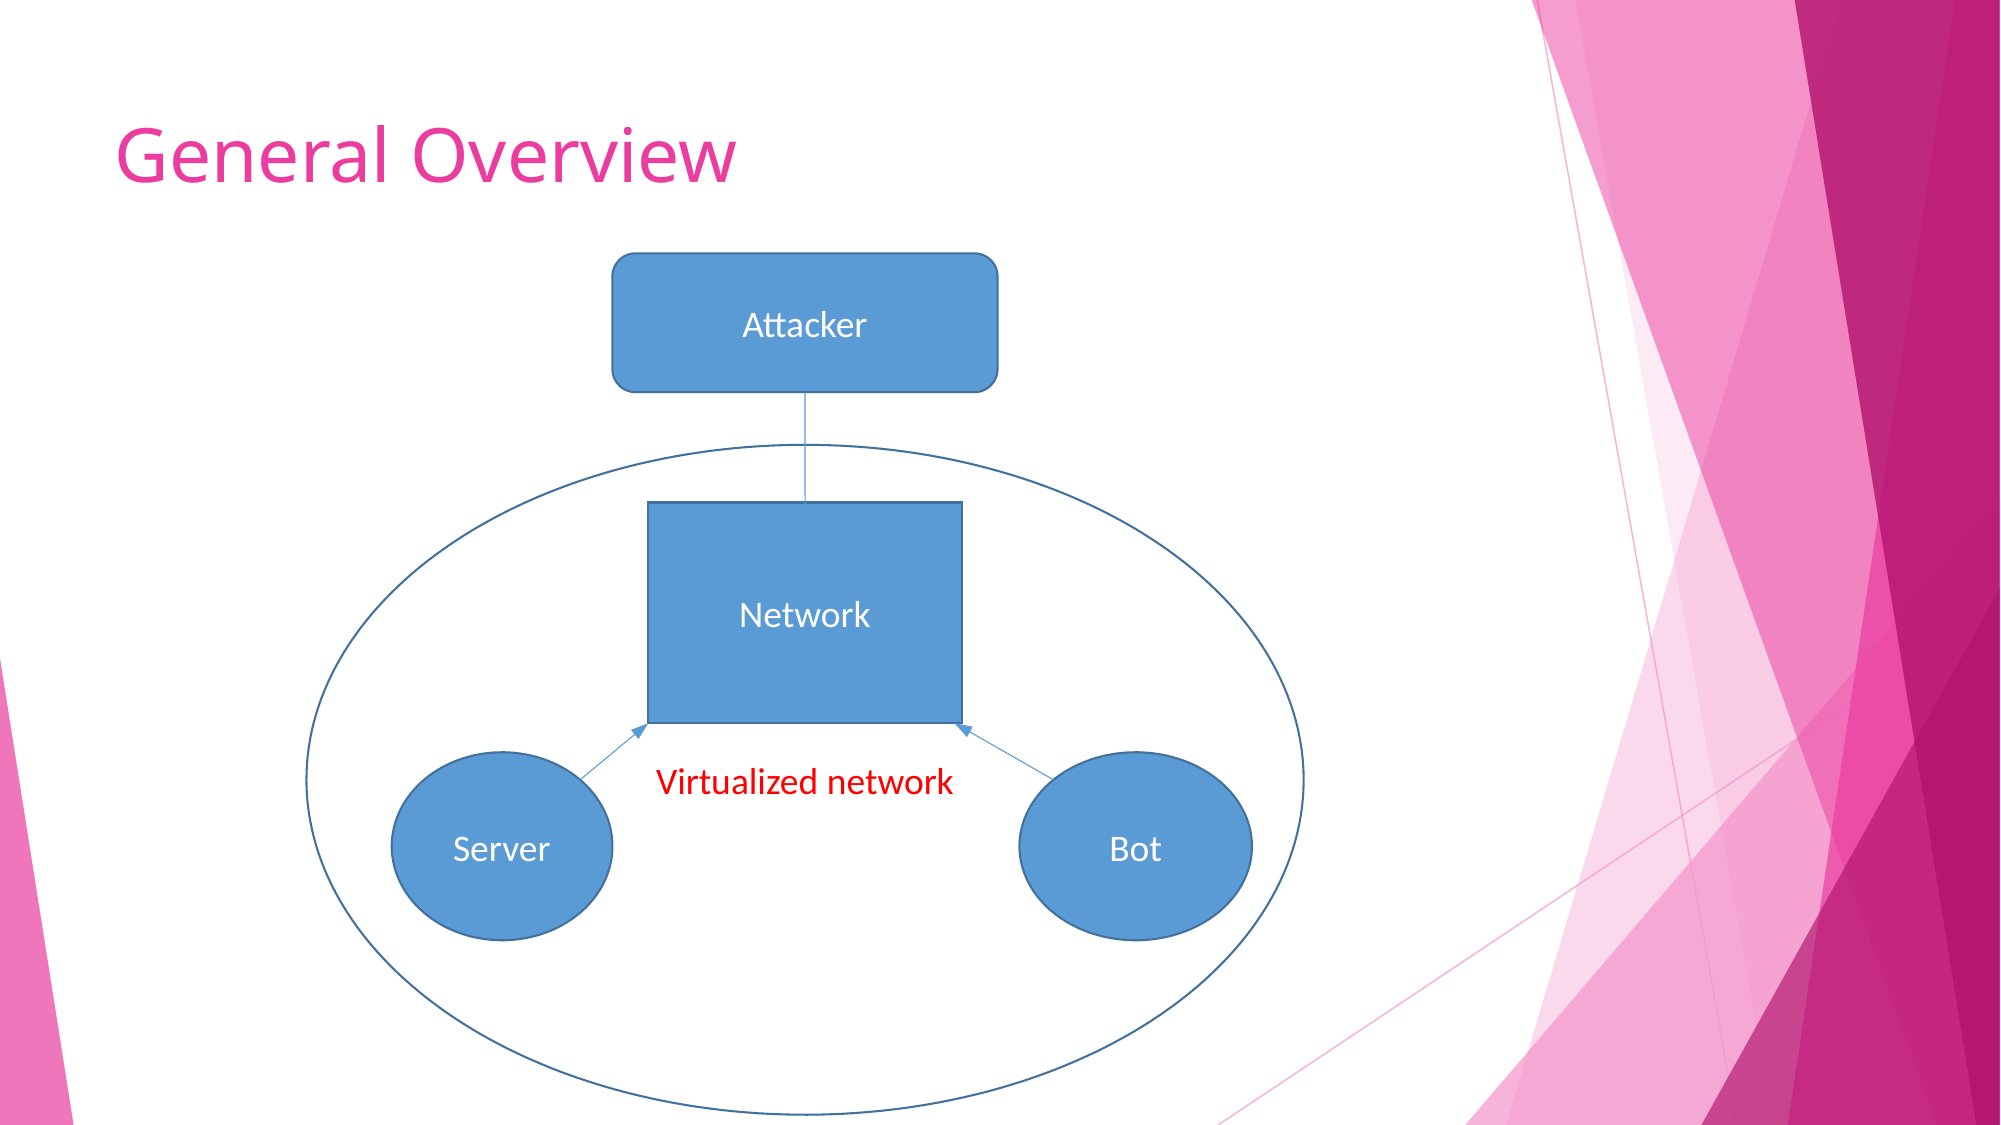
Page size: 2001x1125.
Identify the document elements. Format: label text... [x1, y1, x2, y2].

text_box Bot [1019, 752, 1252, 941]
text_box Server [391, 752, 613, 941]
text_box Attacker [612, 253, 998, 393]
text_box Network [648, 502, 962, 723]
text_box Virtualized network [306, 444, 1304, 1115]
title General Overview [99, 99, 1511, 317]
